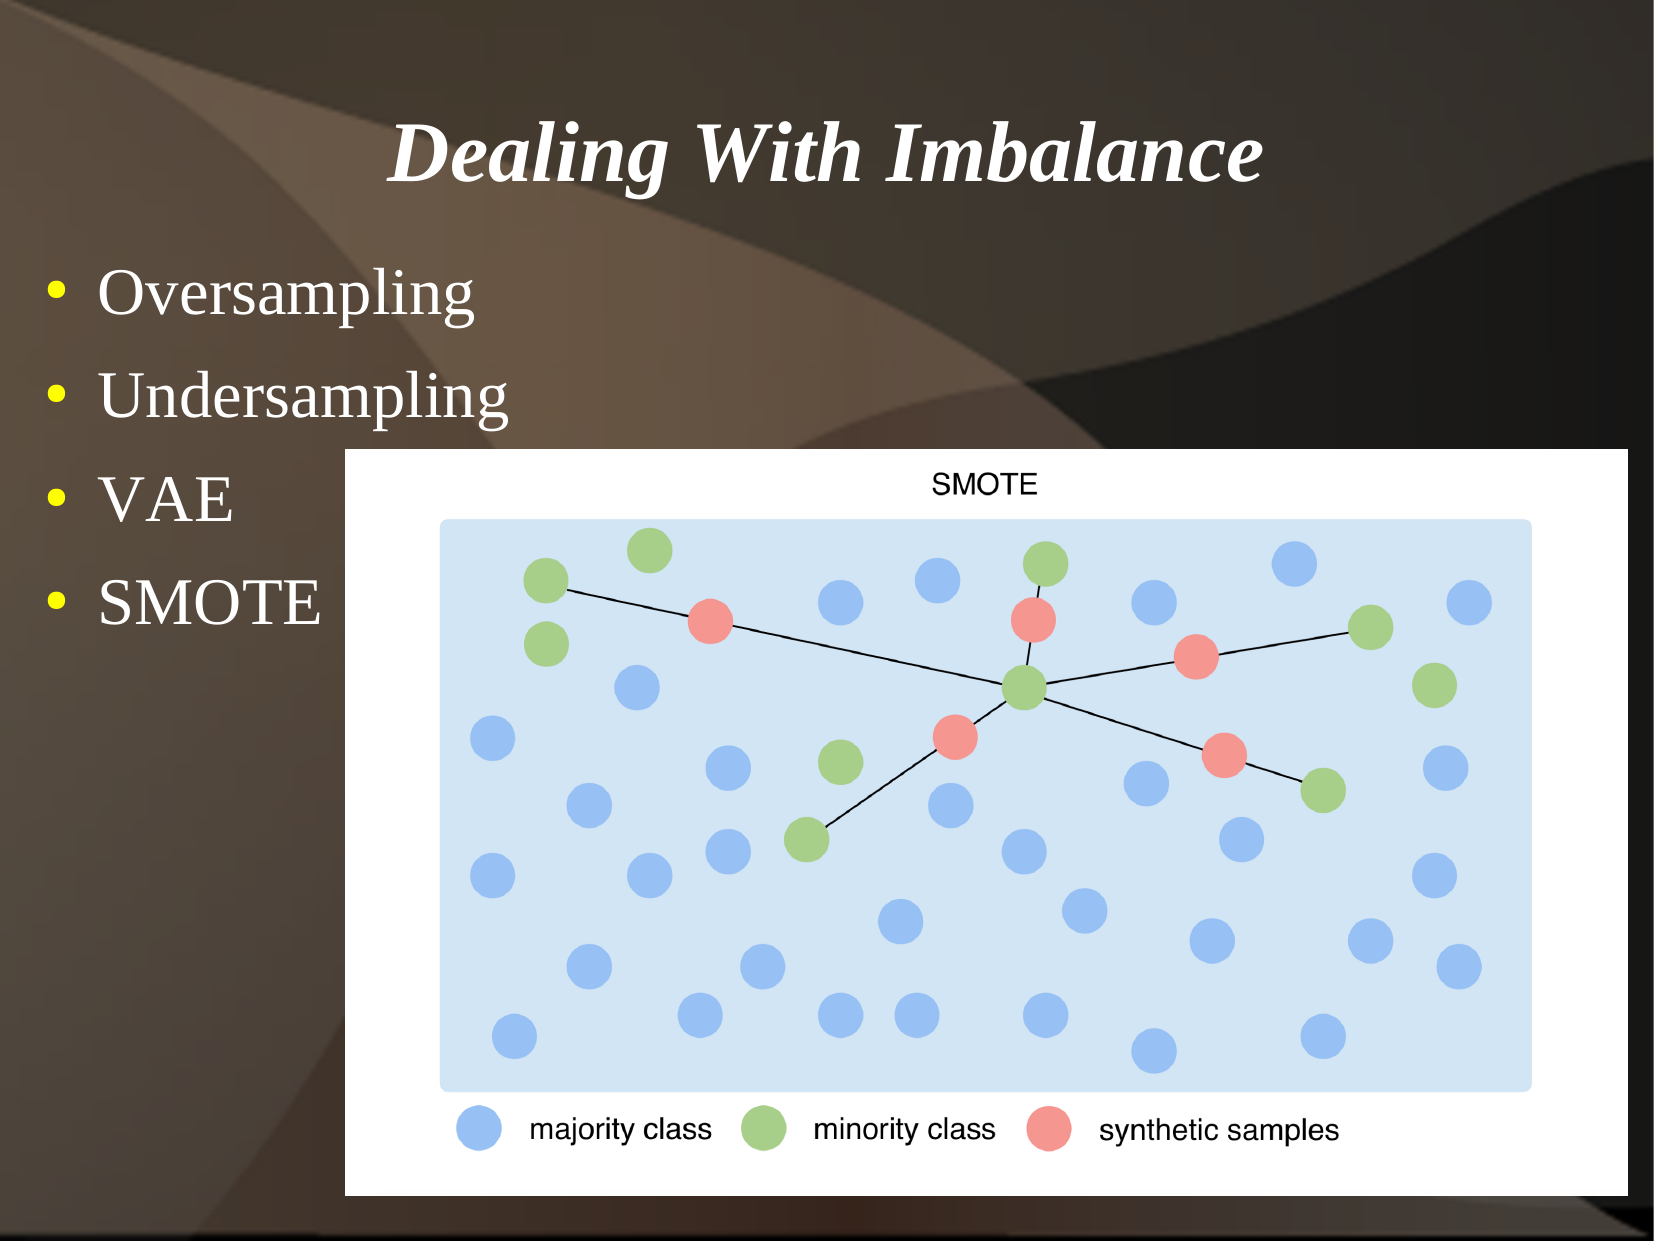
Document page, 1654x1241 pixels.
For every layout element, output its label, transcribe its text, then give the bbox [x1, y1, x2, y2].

picture [0, 0, 1654, 1241]
title Dealing With Imbalance [82, 49, 1571, 257]
list Oversampling Undersampling VAE SMOTE [26, 254, 1515, 1074]
